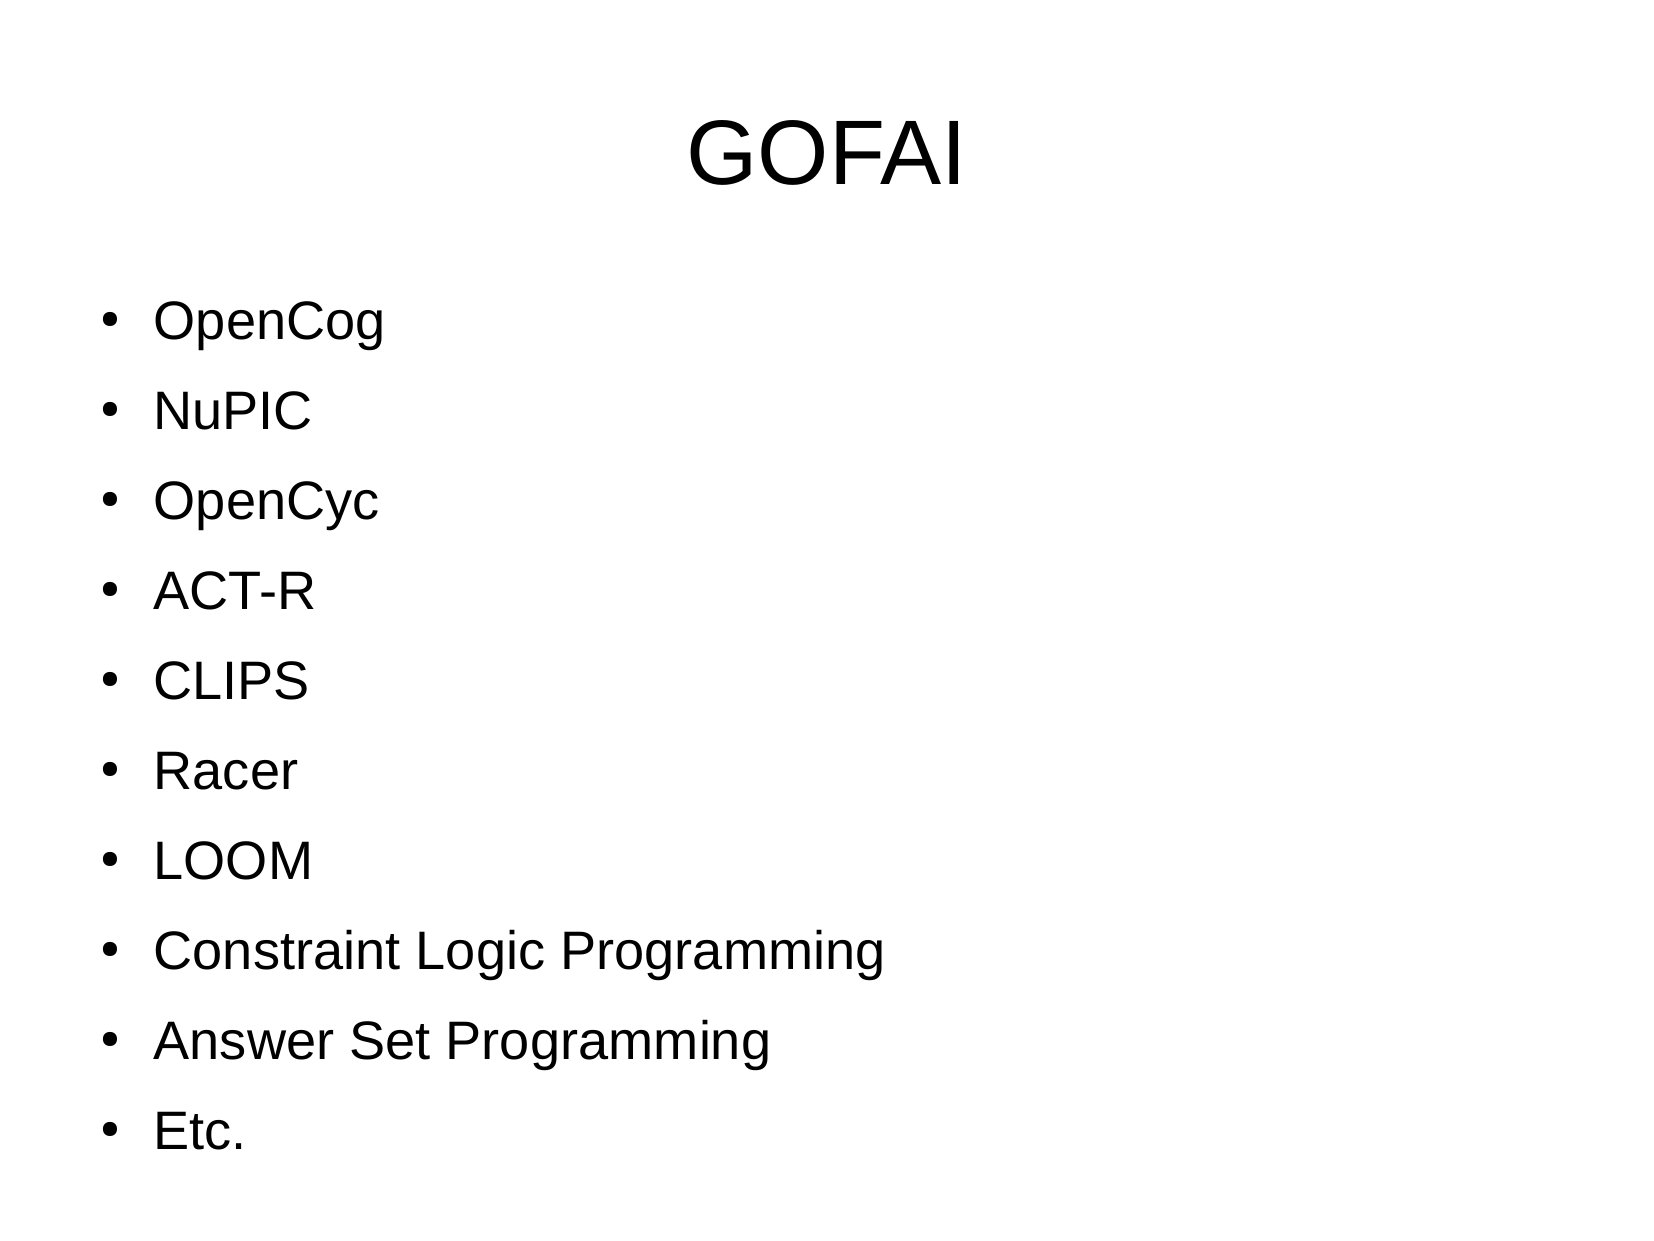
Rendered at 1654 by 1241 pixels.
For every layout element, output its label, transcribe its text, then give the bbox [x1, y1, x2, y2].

list OpenCog NuPIC OpenCyc ACT-R CLIPS Racer LOOM Constraint Logic Programming Answer Set Programming Etc. [82, 290, 1571, 1162]
title GOFAI [82, 49, 1571, 257]
